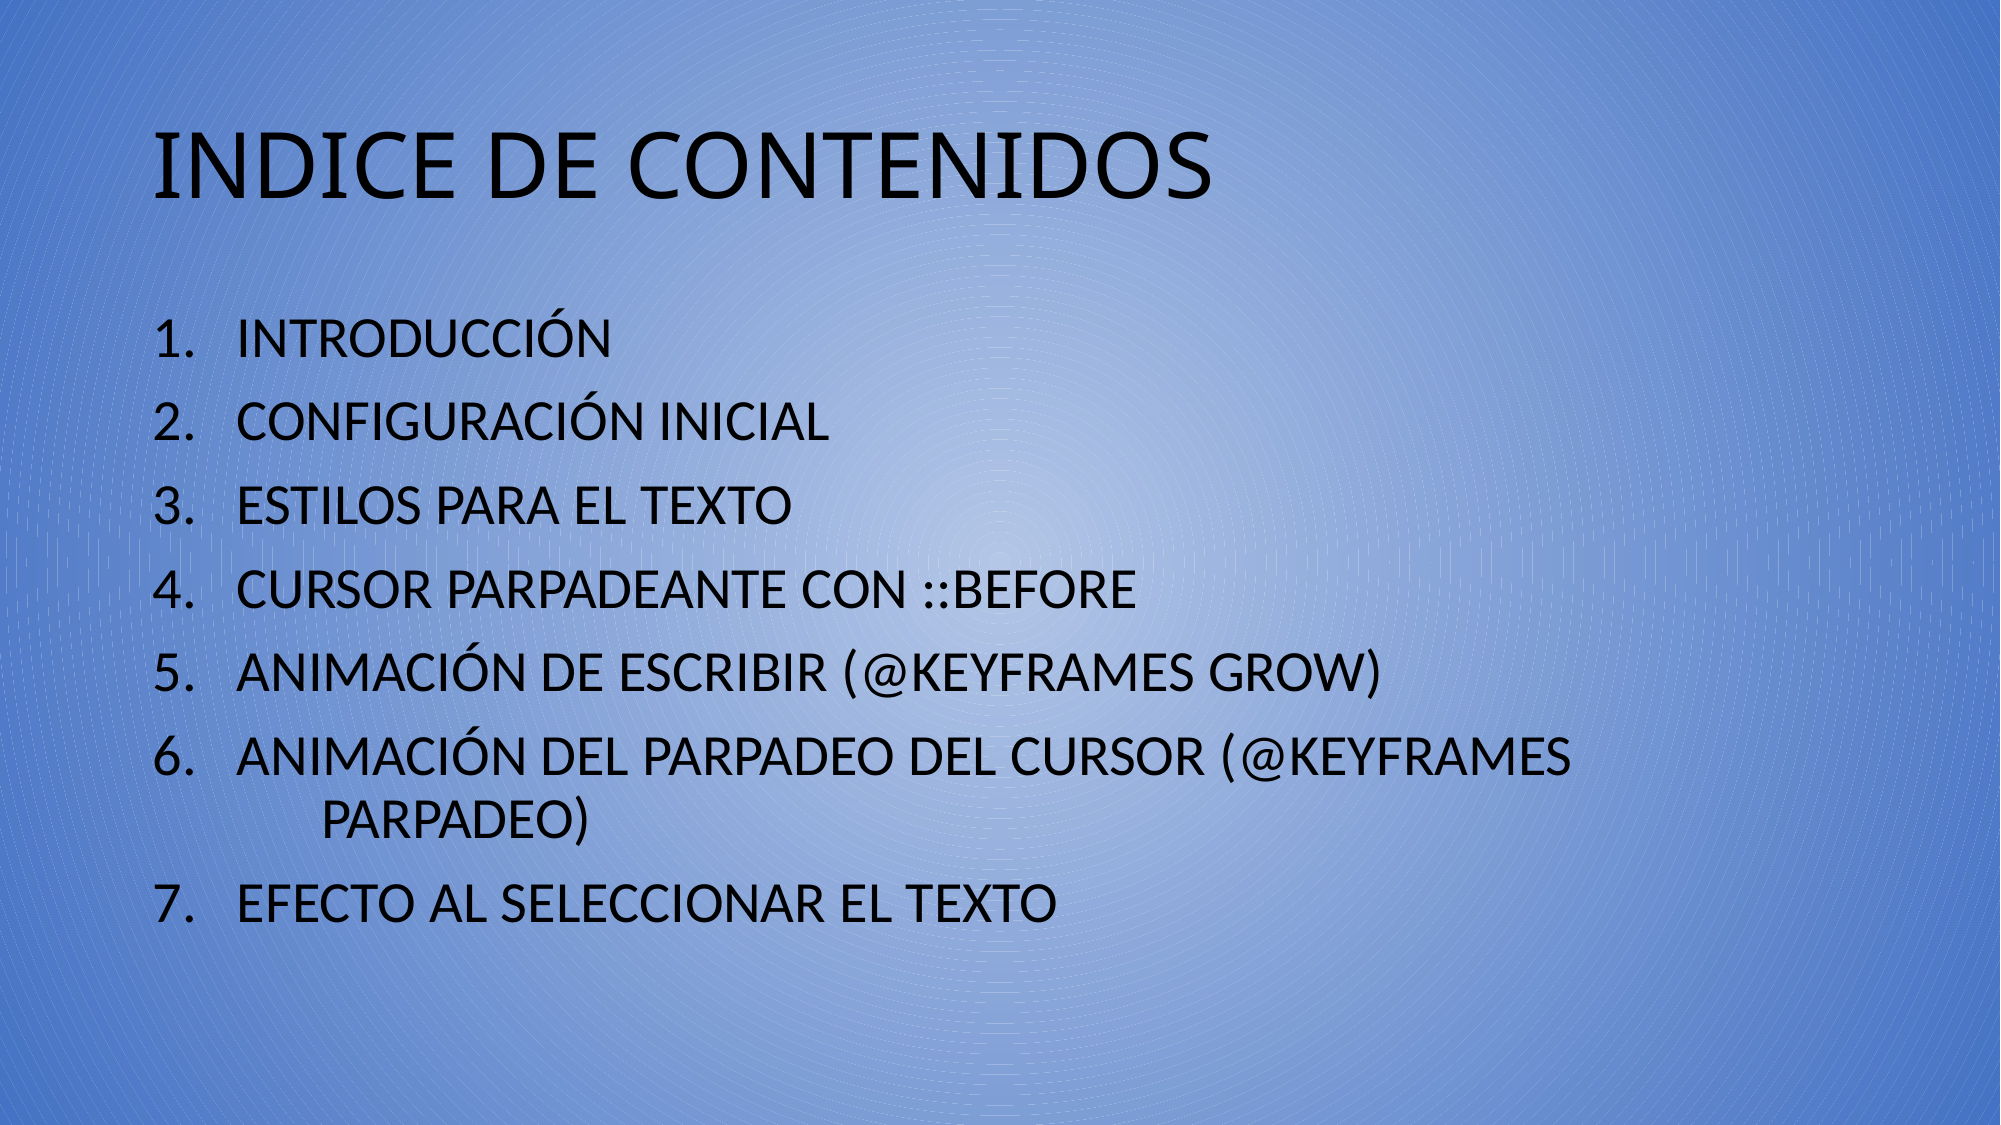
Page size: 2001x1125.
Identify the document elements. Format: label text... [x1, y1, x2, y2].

title INDICE DE CONTENIDOS [137, 59, 1863, 278]
list INTRODUCCIÓN CONFIGURACIÓN INICIAL ESTILOS PARA EL TEXTO CURSOR PARPADEANTE CON ::BEFORE ANIMACIÓN DE ESCRIBIR (@KEYFRAMES GROW) ANIMACIÓN DEL PARPADEO DEL CURSOR (@KEYFRAMES PARPADEO) EFECTO AL SELECCIONAR EL TEXTO [137, 299, 1863, 1014]
